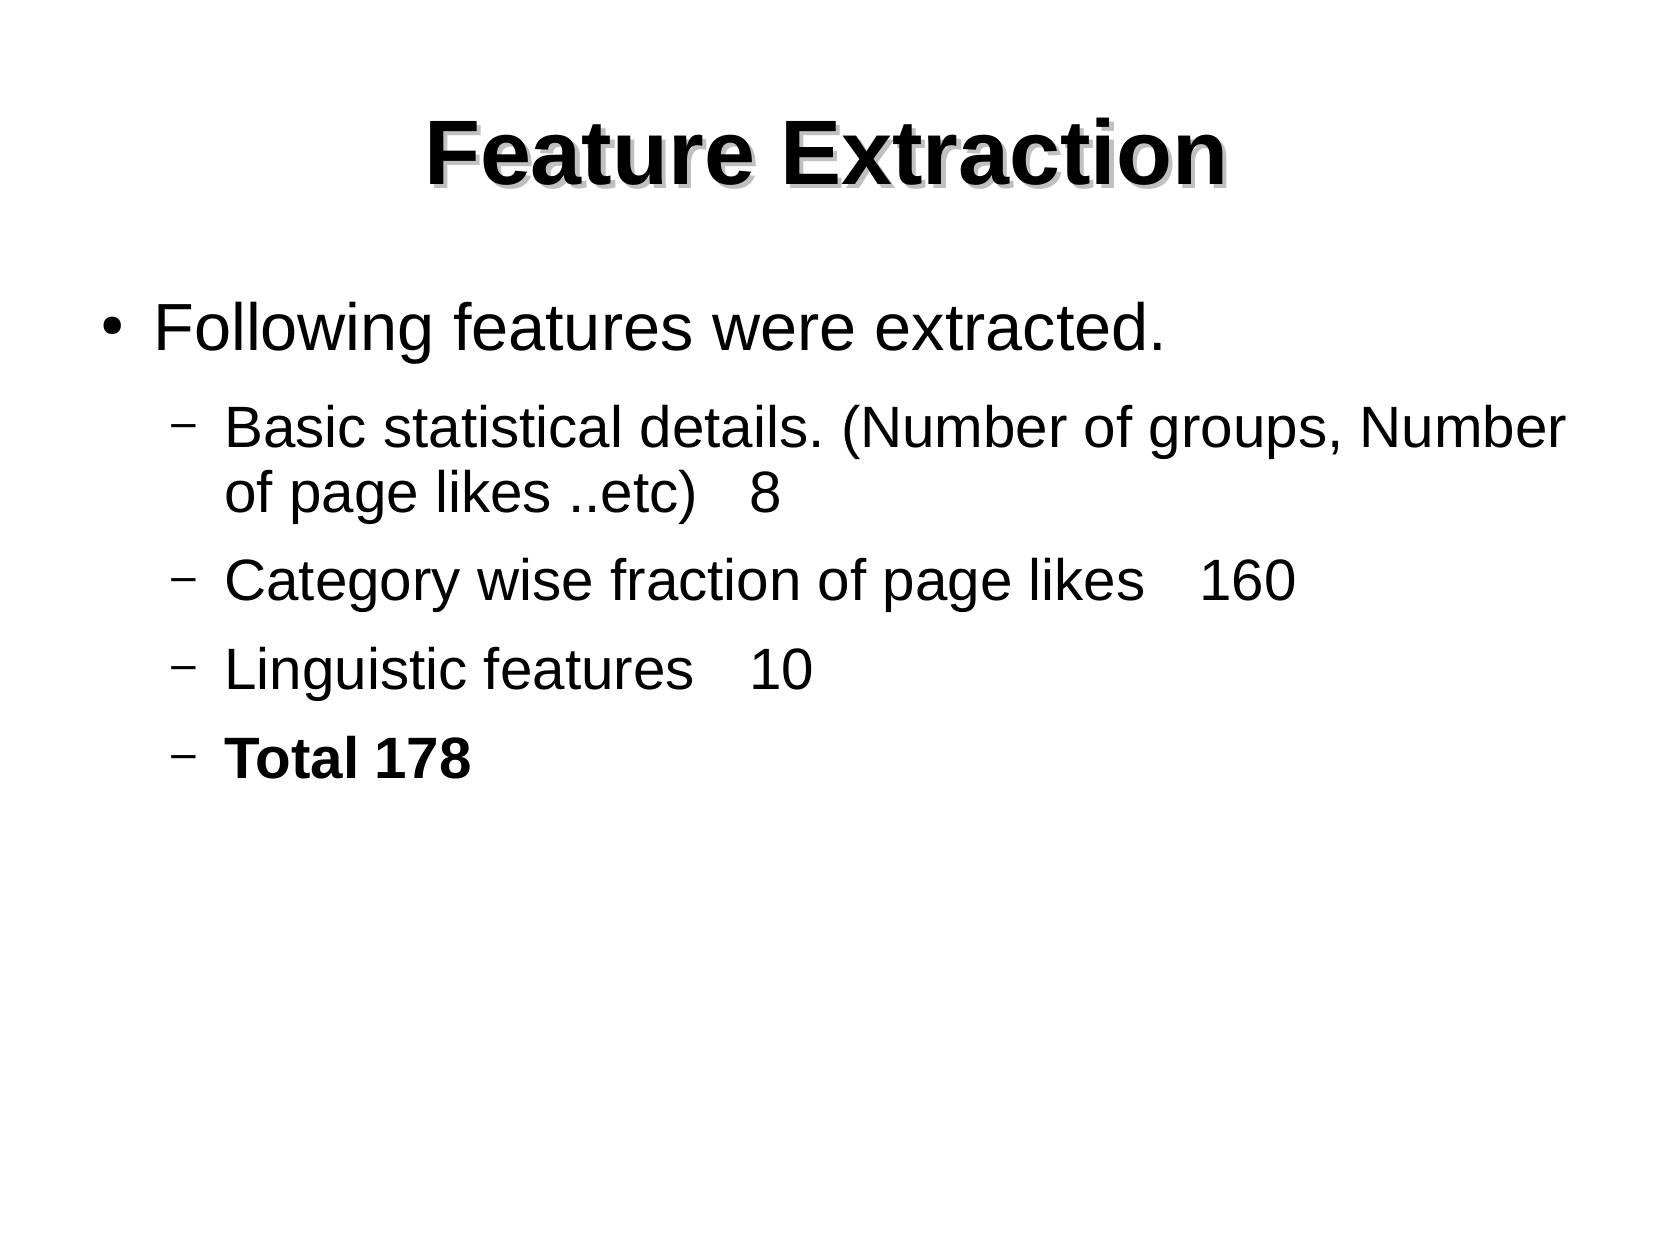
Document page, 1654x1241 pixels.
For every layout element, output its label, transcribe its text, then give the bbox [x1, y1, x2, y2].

list Following features were extracted. Basic statistical details. (Number of groups, Number of page likes ..etc) 8 Category wise fraction of page likes 160 Linguistic features 10 Total 178 [82, 290, 1571, 1010]
title Feature Extraction [82, 49, 1571, 257]
